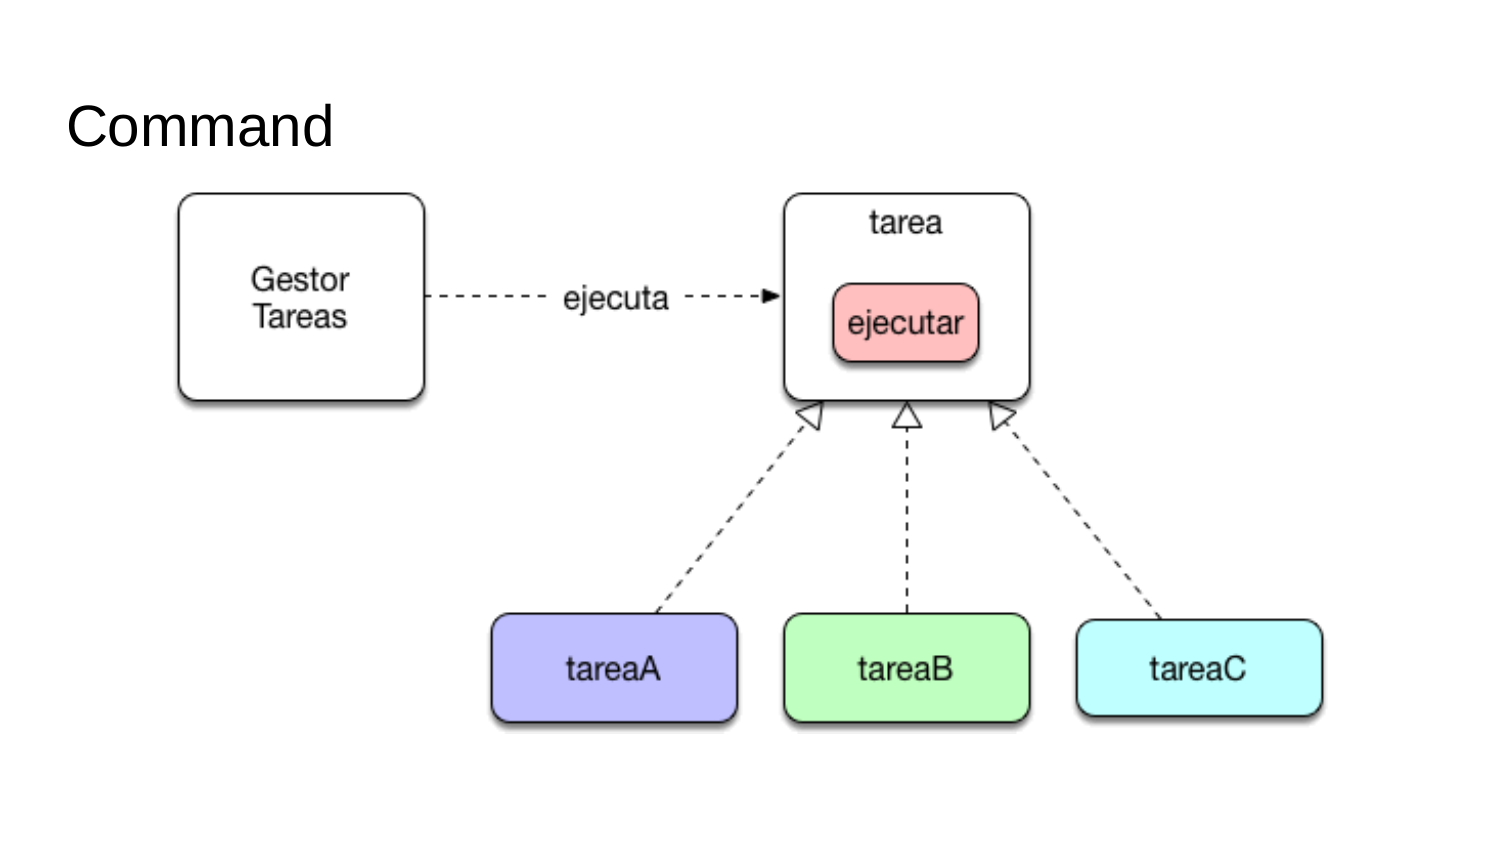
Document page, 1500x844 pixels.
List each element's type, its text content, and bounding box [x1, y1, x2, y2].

picture [170, 189, 1330, 734]
title Command [51, 72, 1449, 167]
